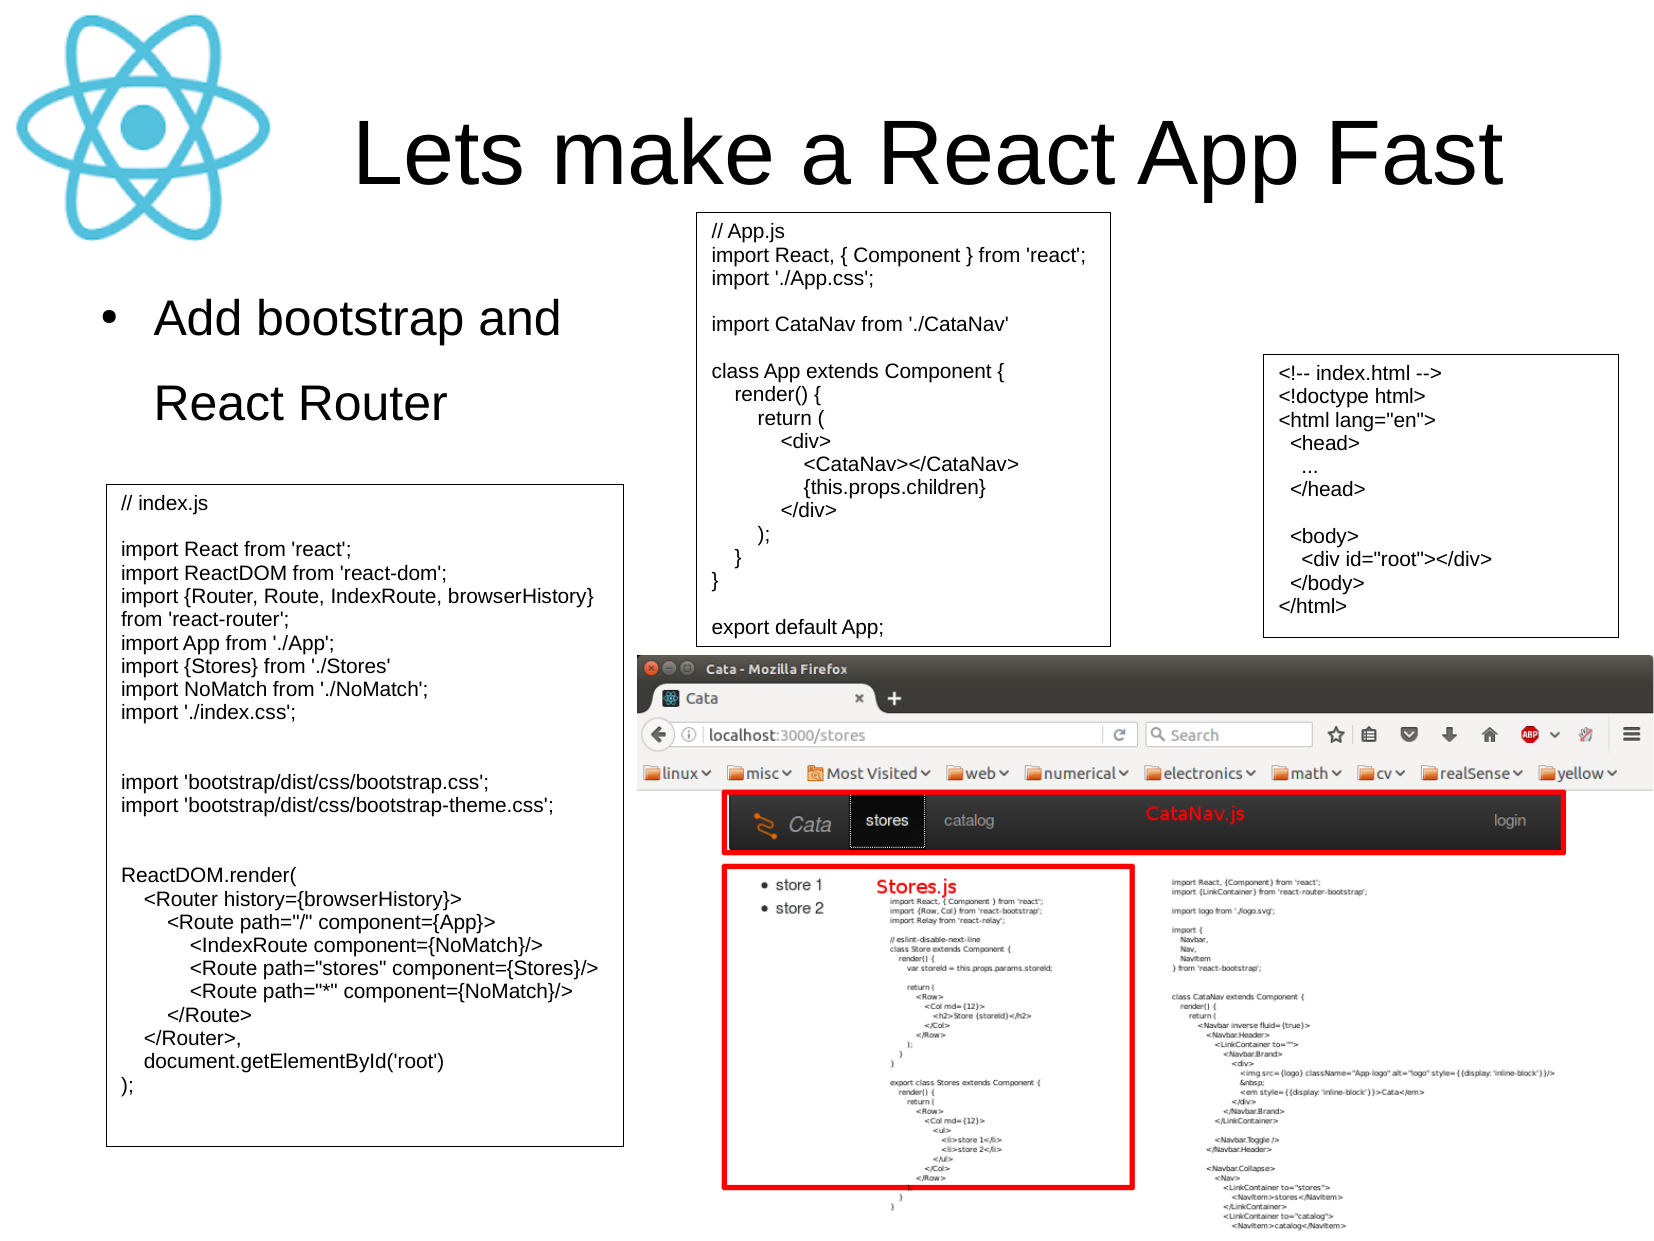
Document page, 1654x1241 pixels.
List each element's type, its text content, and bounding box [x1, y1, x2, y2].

list Add bootstrap and React Router [82, 290, 1571, 1010]
picture [637, 655, 1654, 1239]
picture [0, 0, 287, 257]
text_box <!-- index.html --> <!doctype html> <html lang="en"> <head> ... </head> <body> <div id="root"></div> </body> </html> [1263, 354, 1619, 638]
text_box // App.js import React, { Component } from 'react'; import './App.css'; import CataNav from './CataNav' class App extends Component { render() { return ( <div> <CataNav></CataNav> {this.props.children} </div> ); } } export default App; [696, 212, 1111, 647]
text_box // index.js import React from 'react'; import ReactDOM from 'react-dom'; import {Router, Route, IndexRoute, browserHistory} from 'react-router'; import App from './App'; import {Stores} from './Stores' import NoMatch from './NoMatch'; import './index.css'; import 'bootstrap/dist/css/bootstrap.css'; import 'bootstrap/dist/css/bootstrap-theme.css'; ReactDOM.render( <Router history={browserHistory}> <Route path="/" component={App}> <IndexRoute component={NoMatch}/> <Route path="stores" component={Stores}/> <Route path="*" component={NoMatch}/> </Route> </Router>, document.getElementById('root') ); [106, 484, 624, 1147]
title Lets make a React App Fast [287, 49, 1571, 257]
